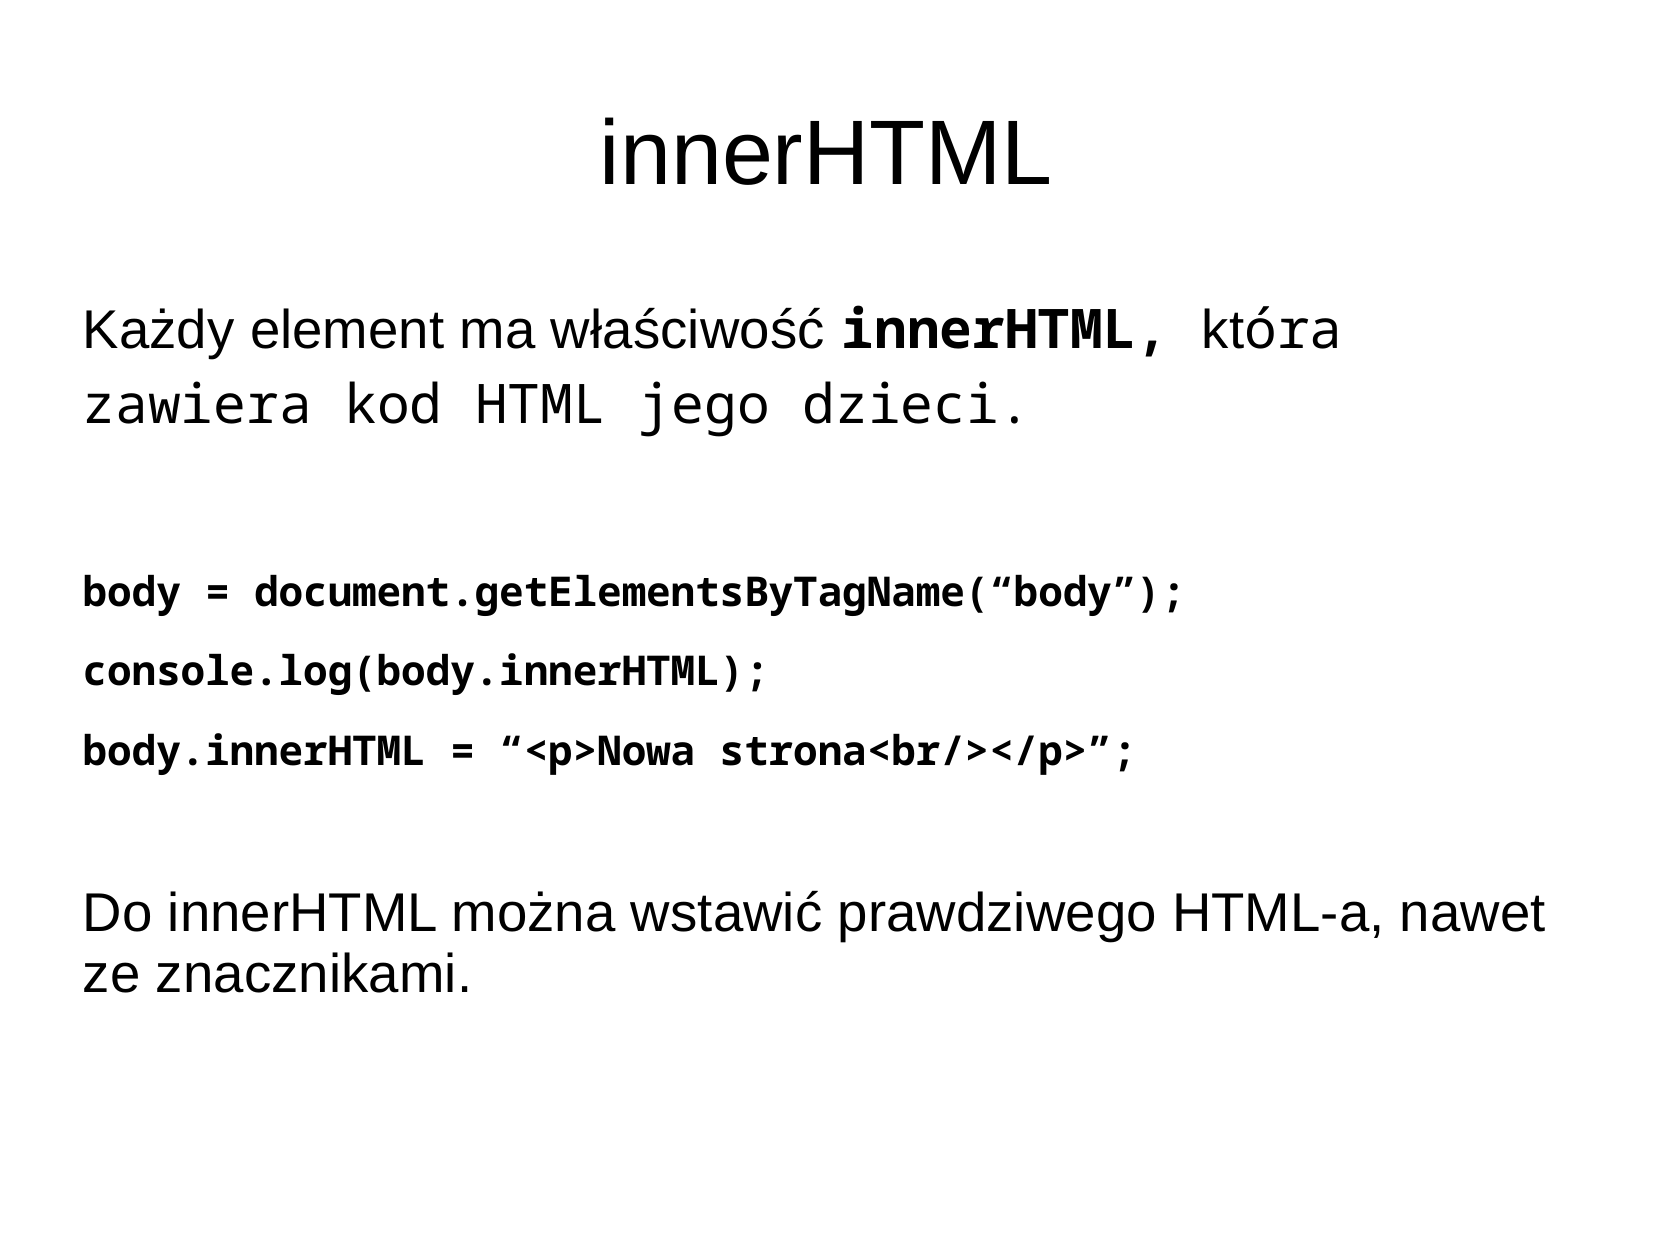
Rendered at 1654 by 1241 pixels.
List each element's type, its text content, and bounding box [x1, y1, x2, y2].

title innerHTML [82, 49, 1571, 257]
list Każdy element ma właściwość innerHTML, która zawiera kod HTML jego dzieci. body = document.getElementsByTagName(“body”); console.log(body.innerHTML); body.innerHTML = “<p>Nowa strona<br/></p>”; Do innerHTML można wstawić prawdziwego HTML-a, nawet ze znacznikami. [82, 290, 1571, 1010]
